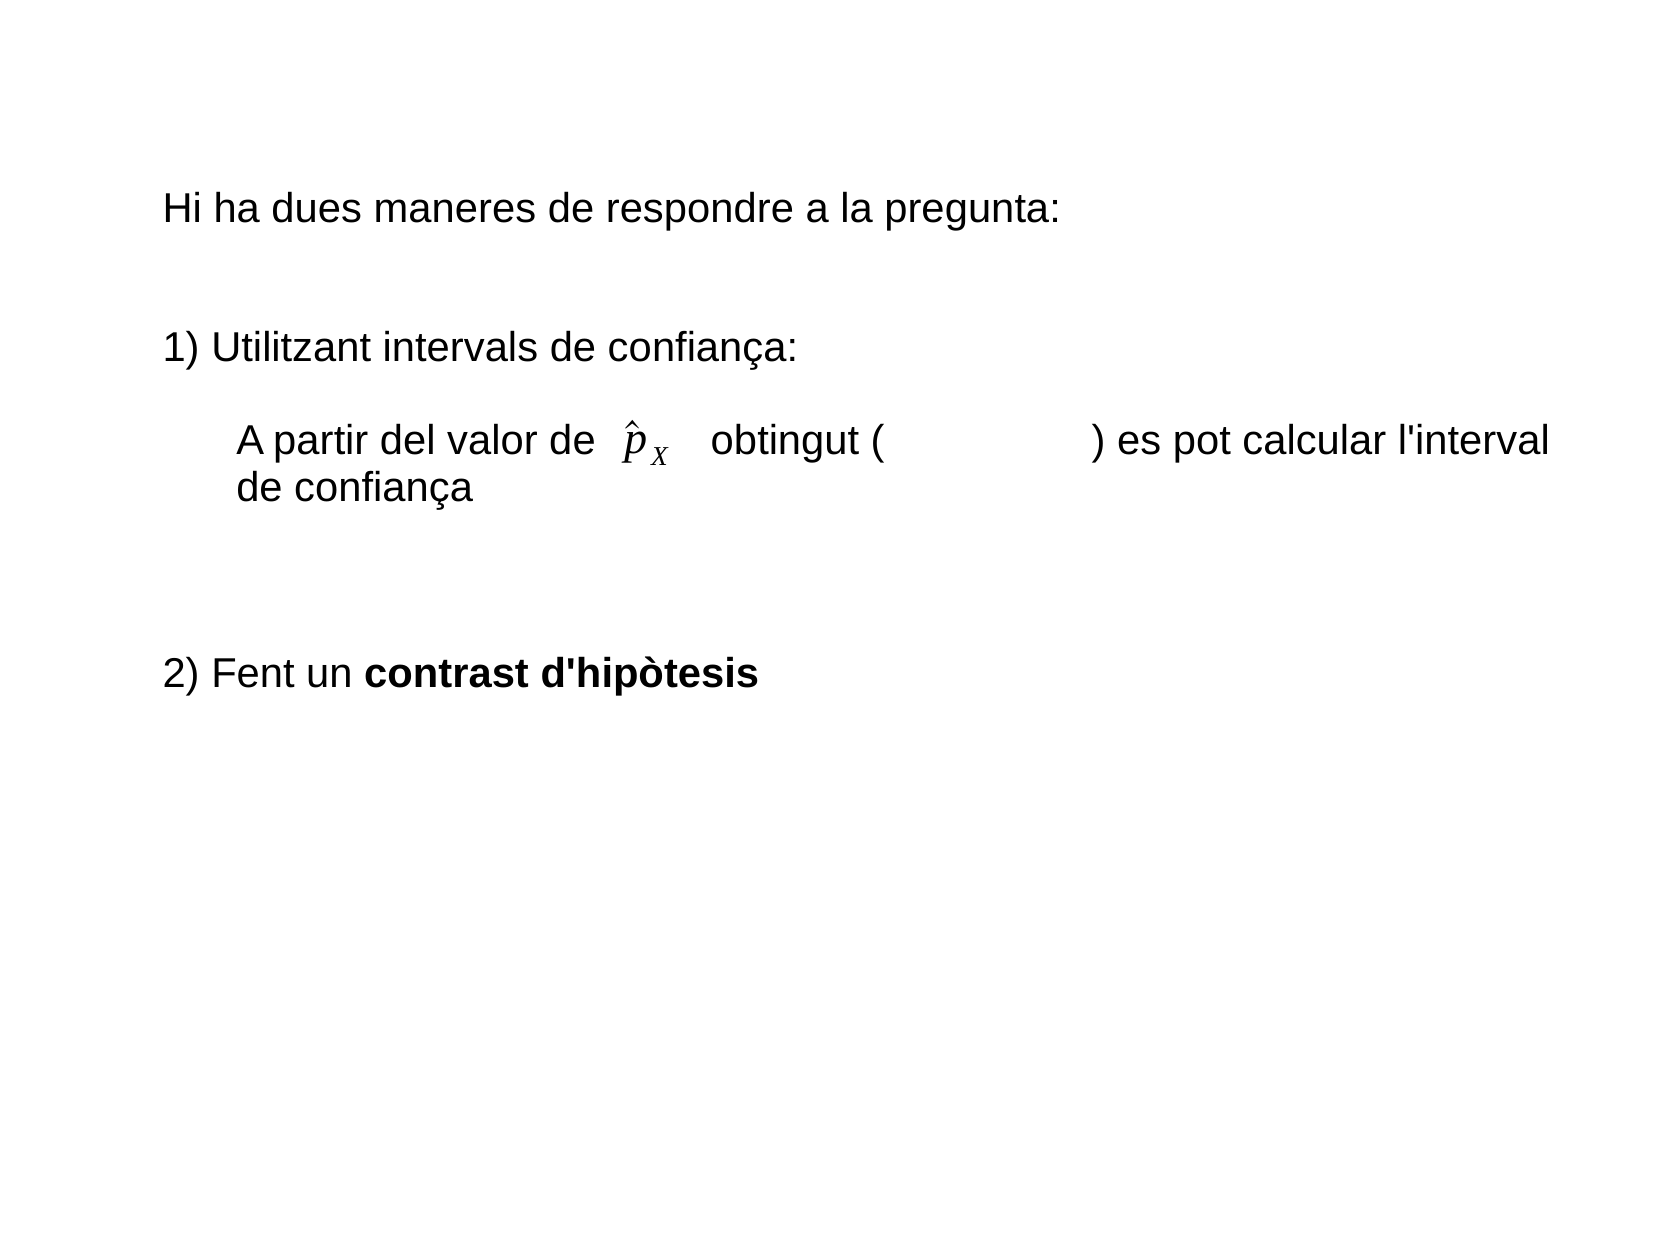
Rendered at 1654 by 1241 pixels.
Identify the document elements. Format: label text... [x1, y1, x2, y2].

chart [610, 413, 674, 472]
text_box Hi ha dues maneres de respondre a la pregunta: 1) Utilitzant intervals de confiança: A partir del valor de obtingut ( ) es pot calcular l'interval de confiança 2) Fent un contrast d'hipòtesis [147, 177, 1595, 708]
